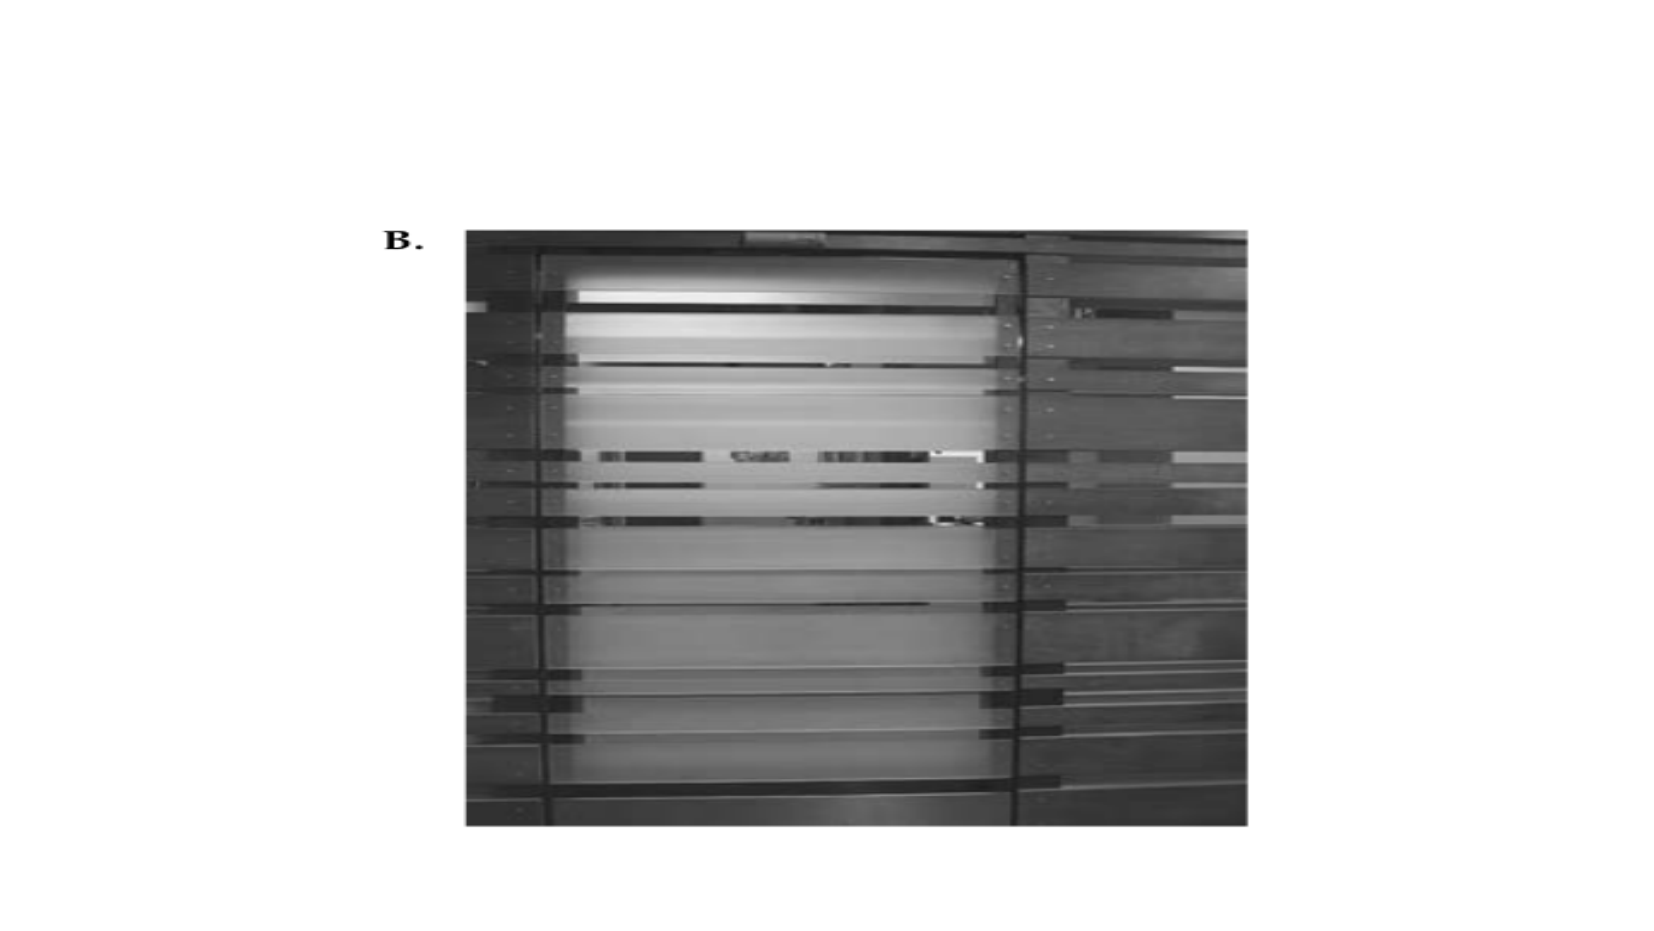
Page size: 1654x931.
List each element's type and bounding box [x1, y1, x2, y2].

picture [366, 217, 1280, 851]
